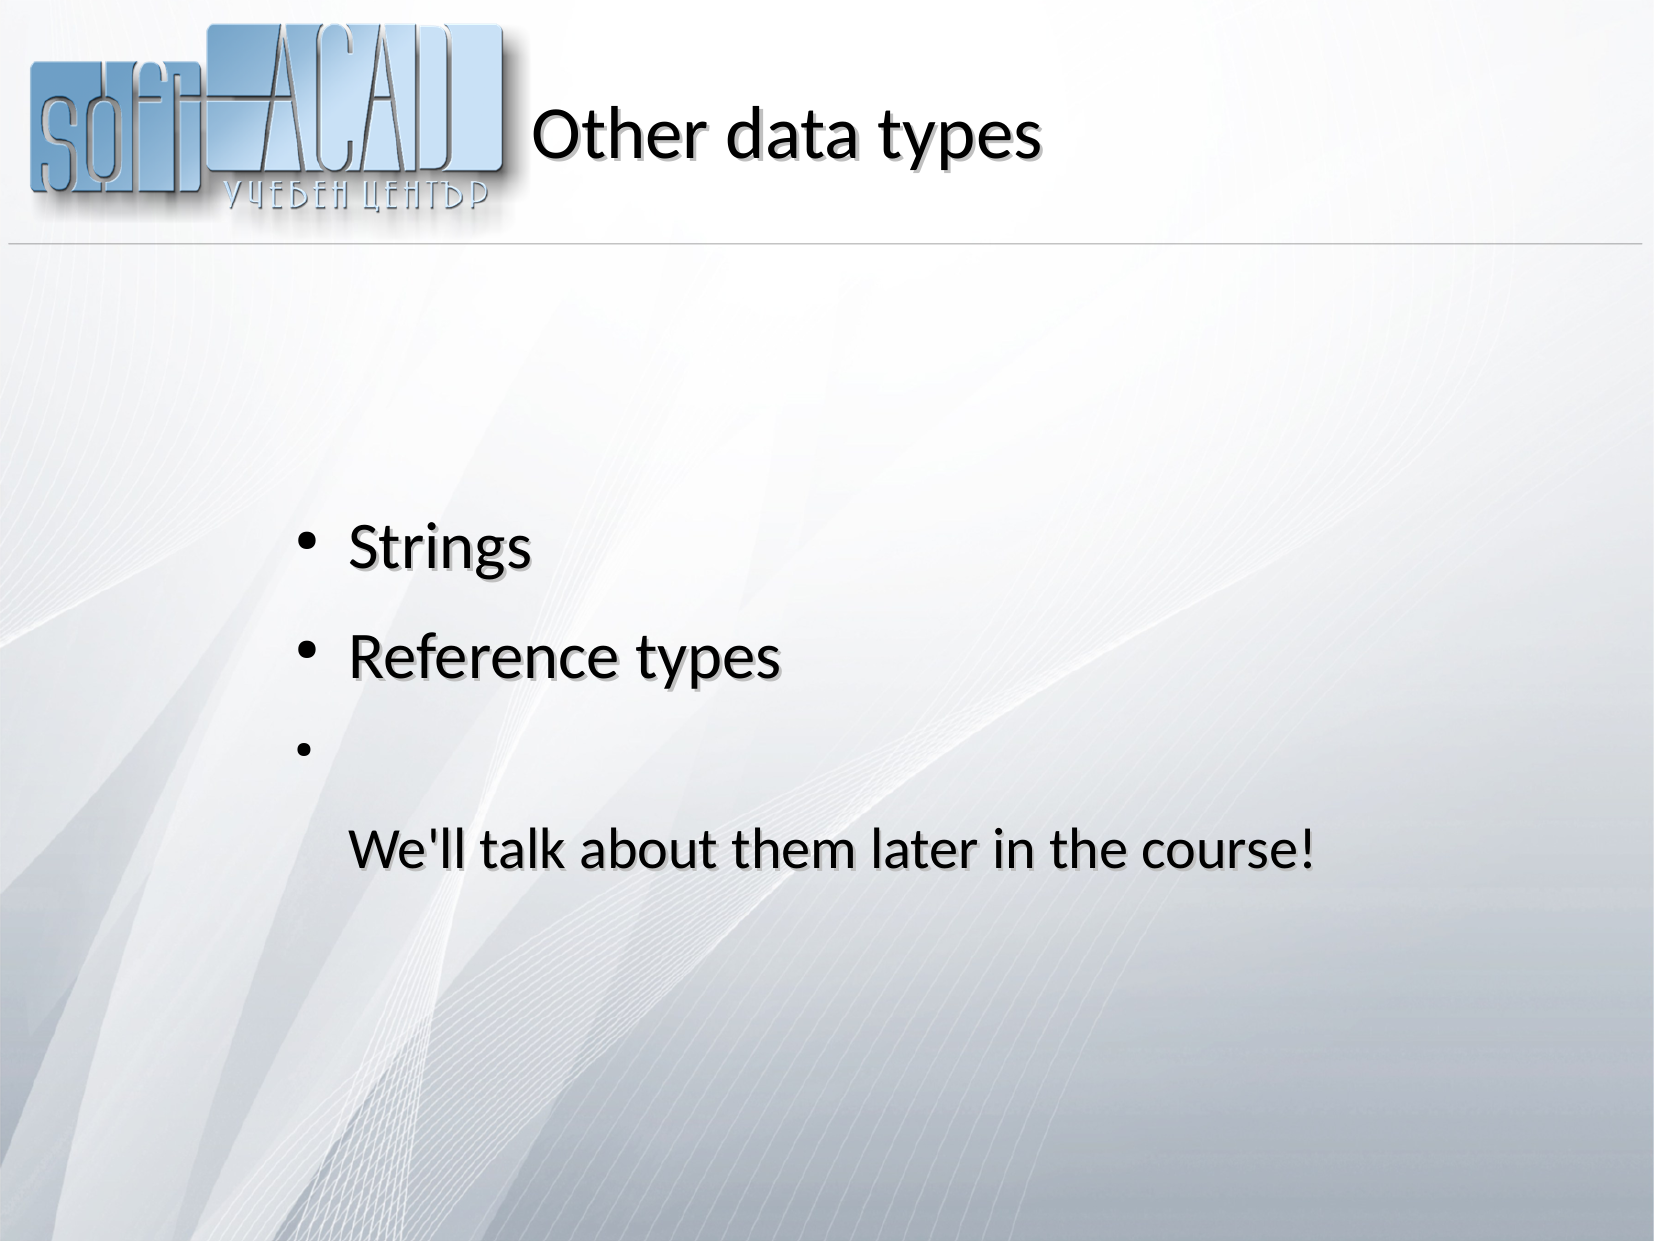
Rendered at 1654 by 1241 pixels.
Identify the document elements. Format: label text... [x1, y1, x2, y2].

list Strings Reference types We'll talk about them later in the course! [259, 501, 1388, 1034]
title Other data types [531, 0, 1571, 257]
